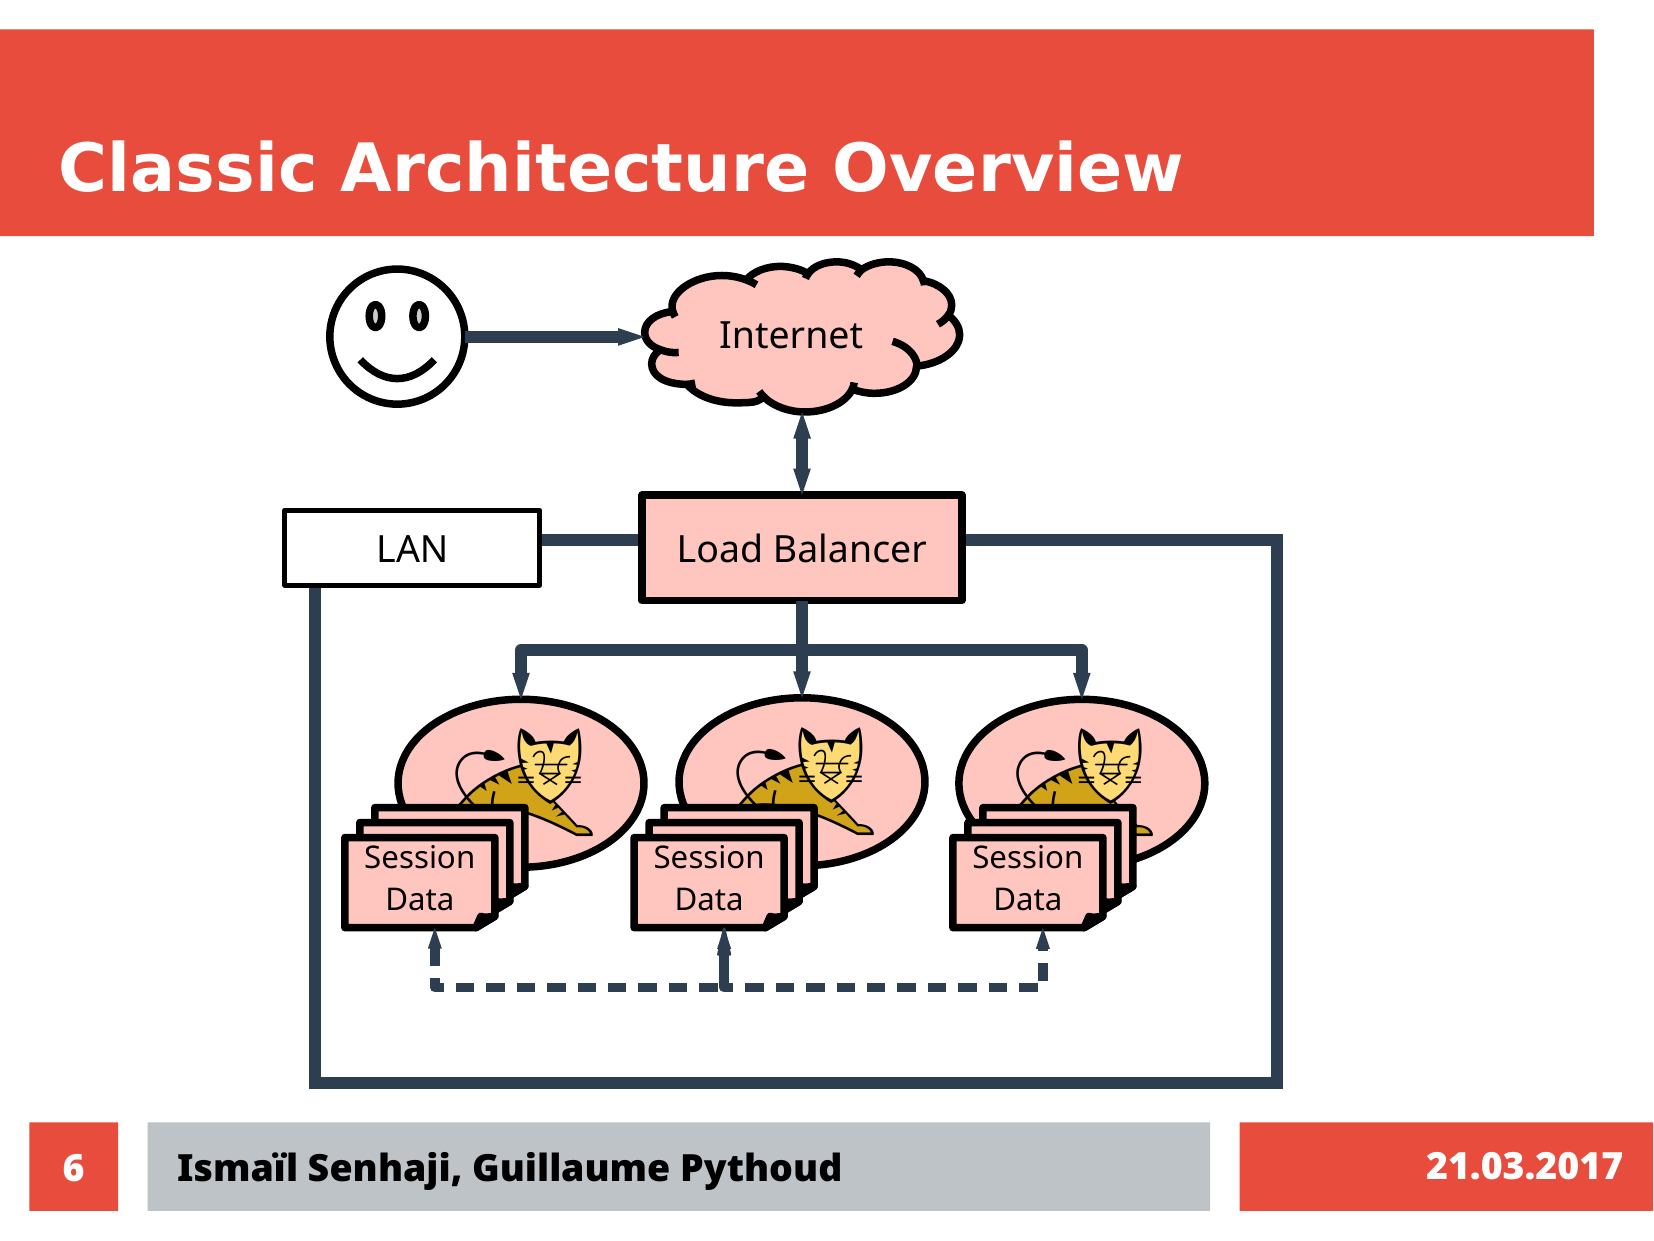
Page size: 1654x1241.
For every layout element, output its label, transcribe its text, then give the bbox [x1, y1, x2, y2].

text_box Session Data [344, 837, 495, 928]
text_box Internet [644, 261, 960, 412]
text_box Session Data [952, 837, 1103, 928]
picture [435, 723, 611, 840]
text_box [314, 540, 1277, 1083]
text_box Session Data [634, 837, 785, 928]
text_box Load Balancer [642, 495, 962, 601]
text_box [329, 269, 465, 405]
text_box LAN [284, 510, 540, 586]
picture [716, 722, 892, 839]
picture [996, 723, 1171, 840]
title Classic Architecture Overview [58, 59, 1594, 207]
